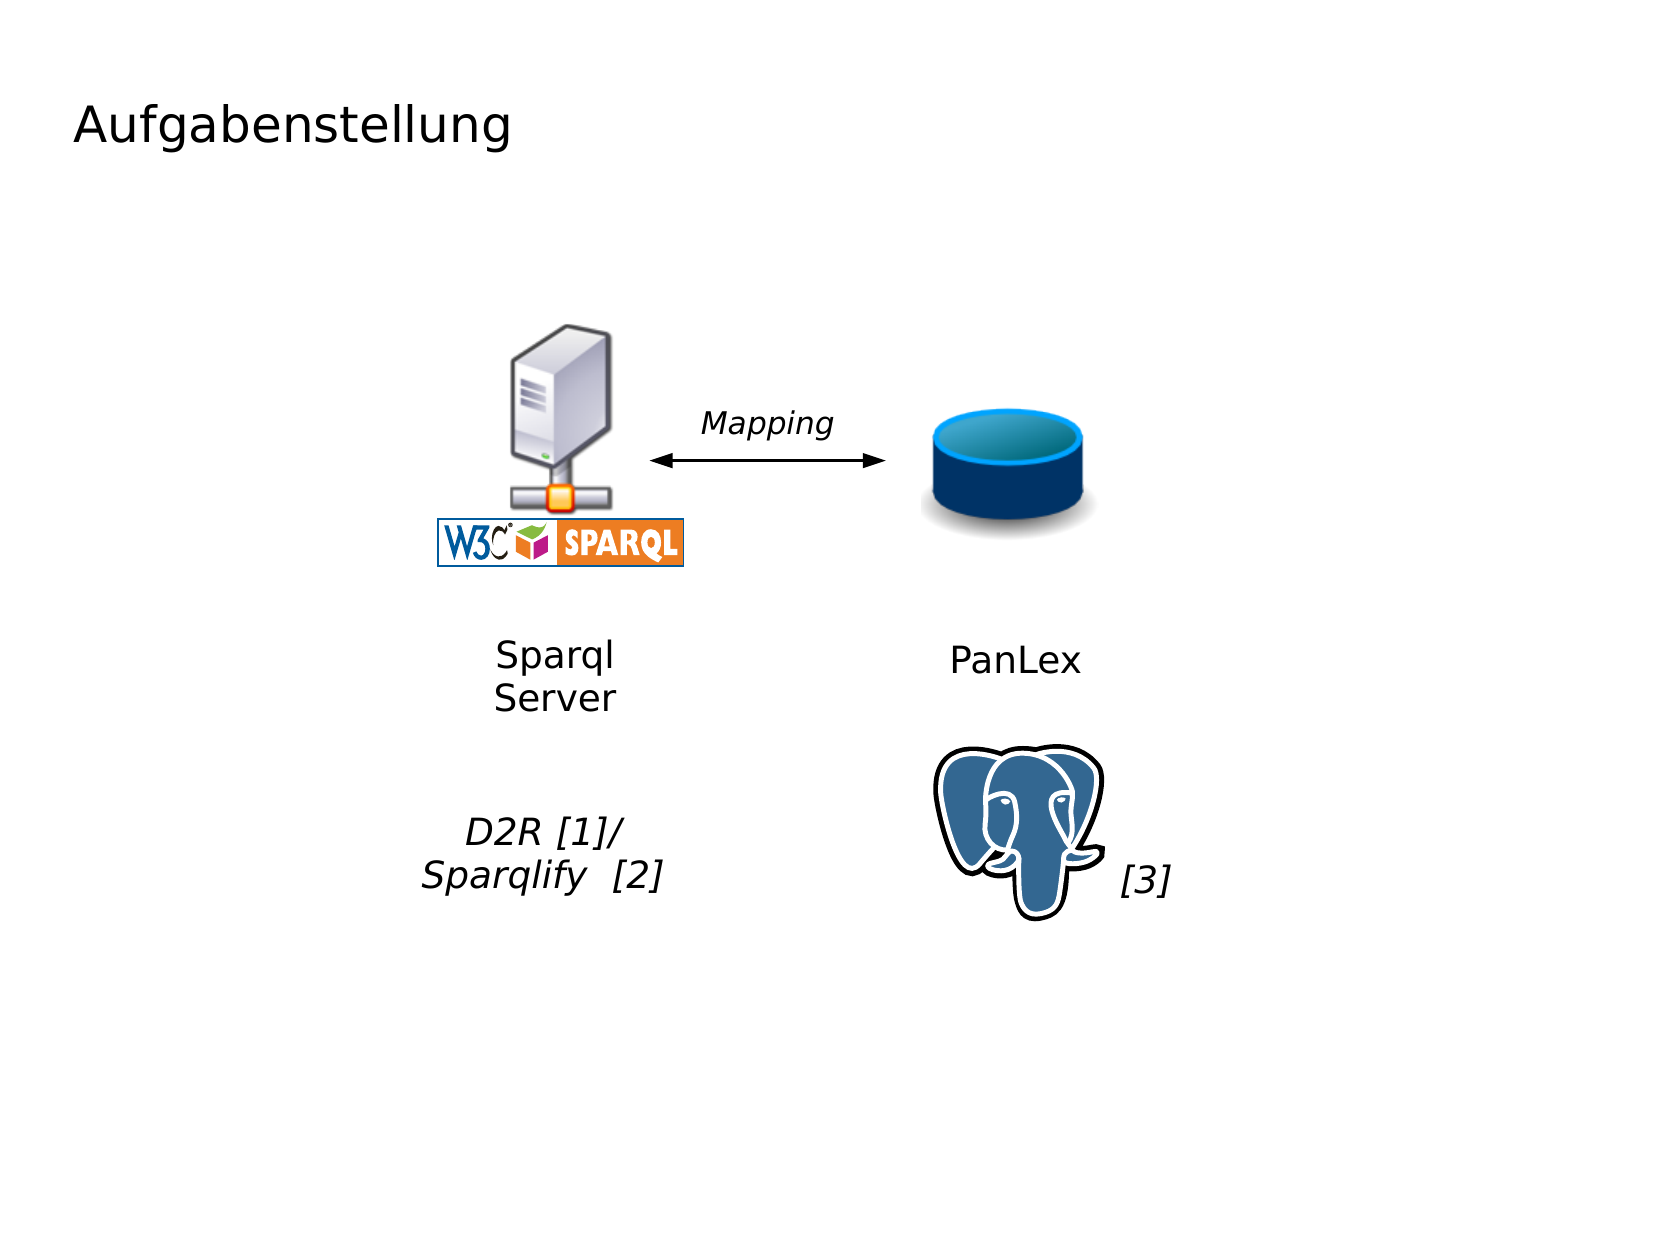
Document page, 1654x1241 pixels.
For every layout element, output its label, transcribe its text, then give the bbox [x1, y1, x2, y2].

text_box Sparql Server [425, 625, 686, 728]
text_box PanLex [885, 631, 1146, 691]
text_box Aufgabenstellung [59, 59, 1583, 133]
picture [933, 744, 1105, 922]
picture [921, 377, 1099, 556]
text_box D2R [1]/ Sparqlify [2] [366, 803, 721, 906]
picture [437, 318, 685, 567]
text_box Mapping [620, 397, 916, 449]
text_box [3] [1104, 851, 1188, 1004]
